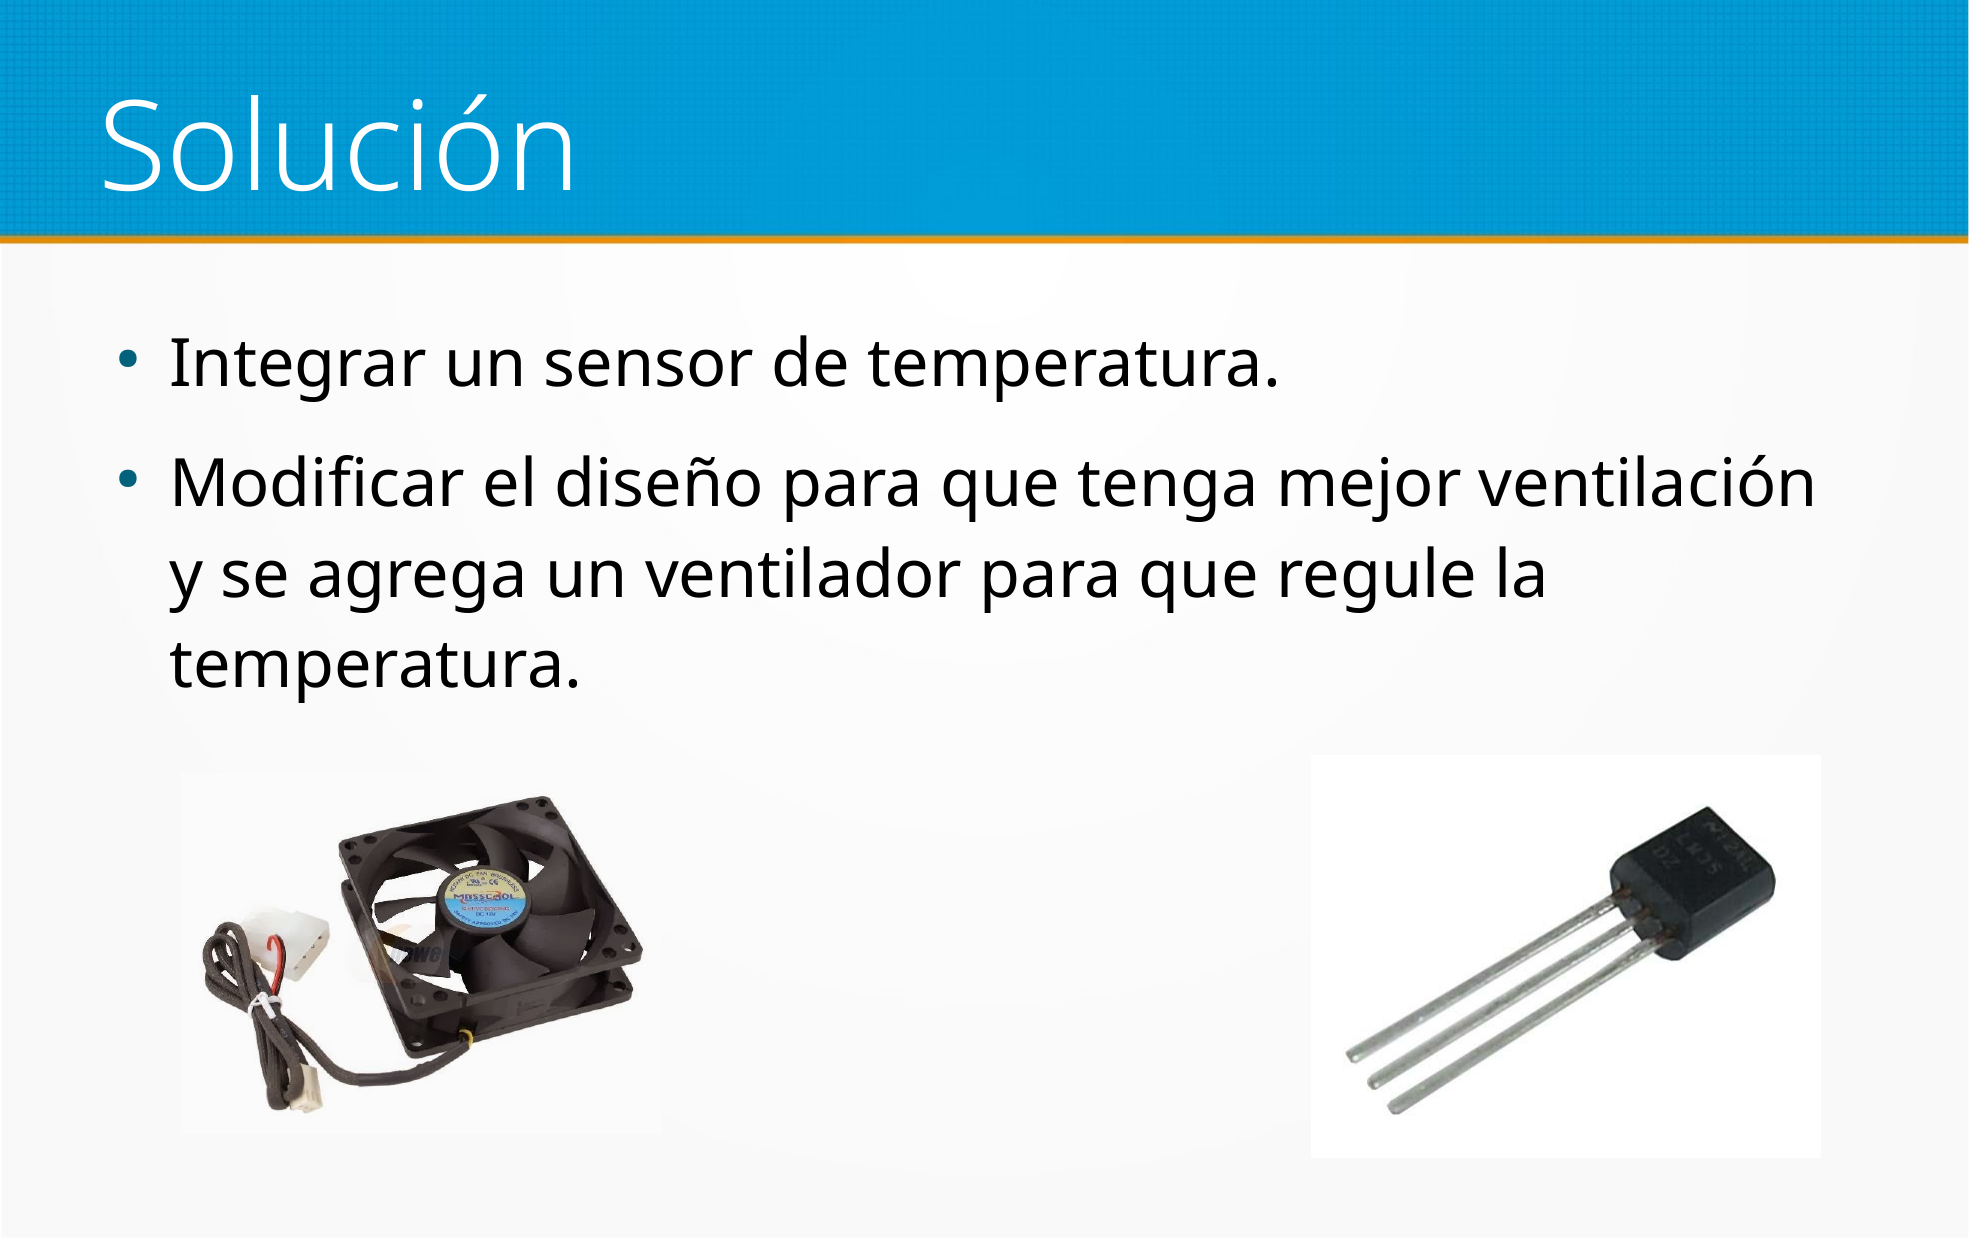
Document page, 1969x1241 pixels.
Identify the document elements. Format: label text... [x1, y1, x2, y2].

title Solución [98, 19, 1870, 227]
list Integrar un sensor de temperatura. Modificar el diseño para que tenga mejor ventilación y se agrega un ventilador para que regule la temperatura. [98, 315, 1861, 1081]
picture [0, 233, 1969, 1241]
